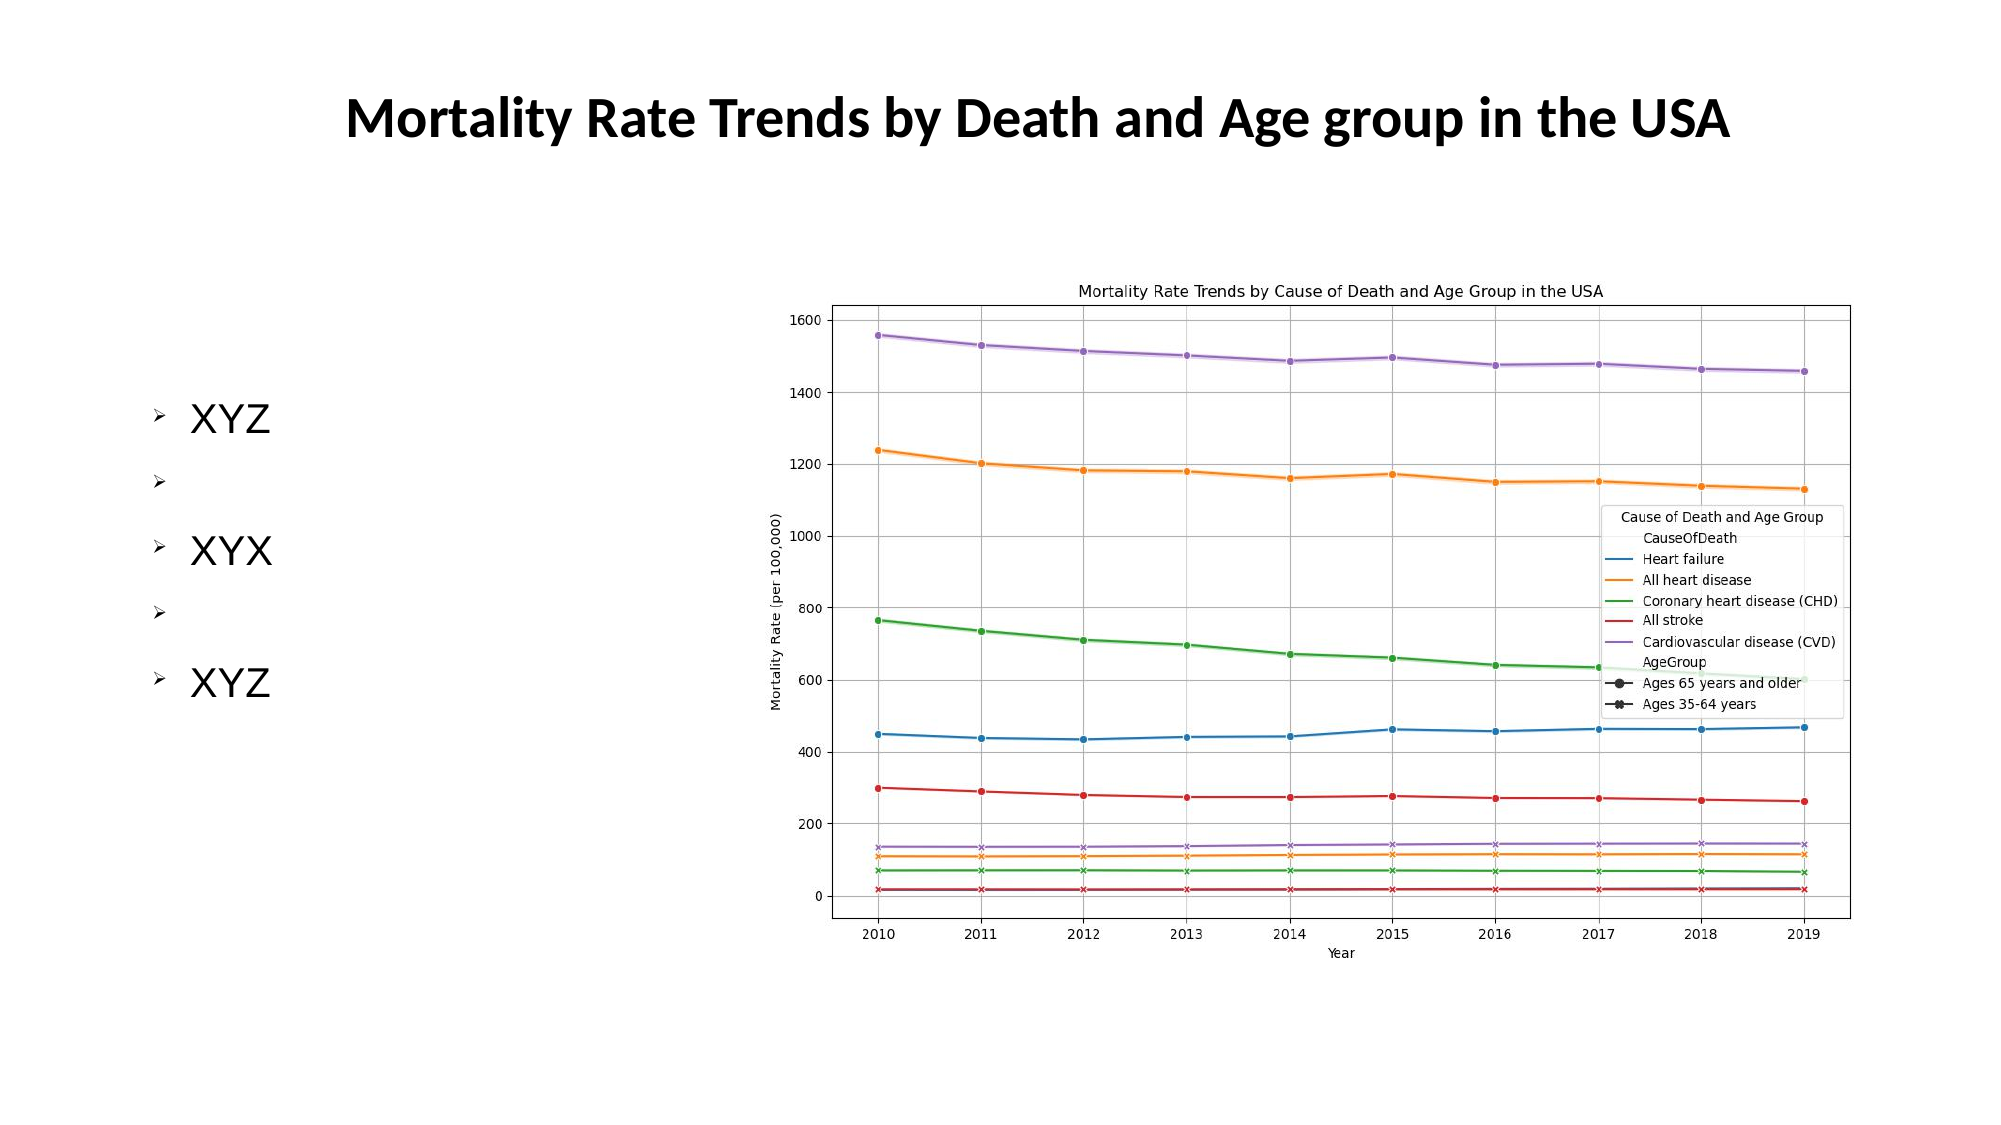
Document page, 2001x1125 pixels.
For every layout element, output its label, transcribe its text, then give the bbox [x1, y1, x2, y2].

list XYZ XYX XYZ [137, 299, 1863, 1014]
picture [667, 209, 1981, 1006]
title Mortality Rate Trends by Death and Age group in the USA [150, 7, 1876, 225]
